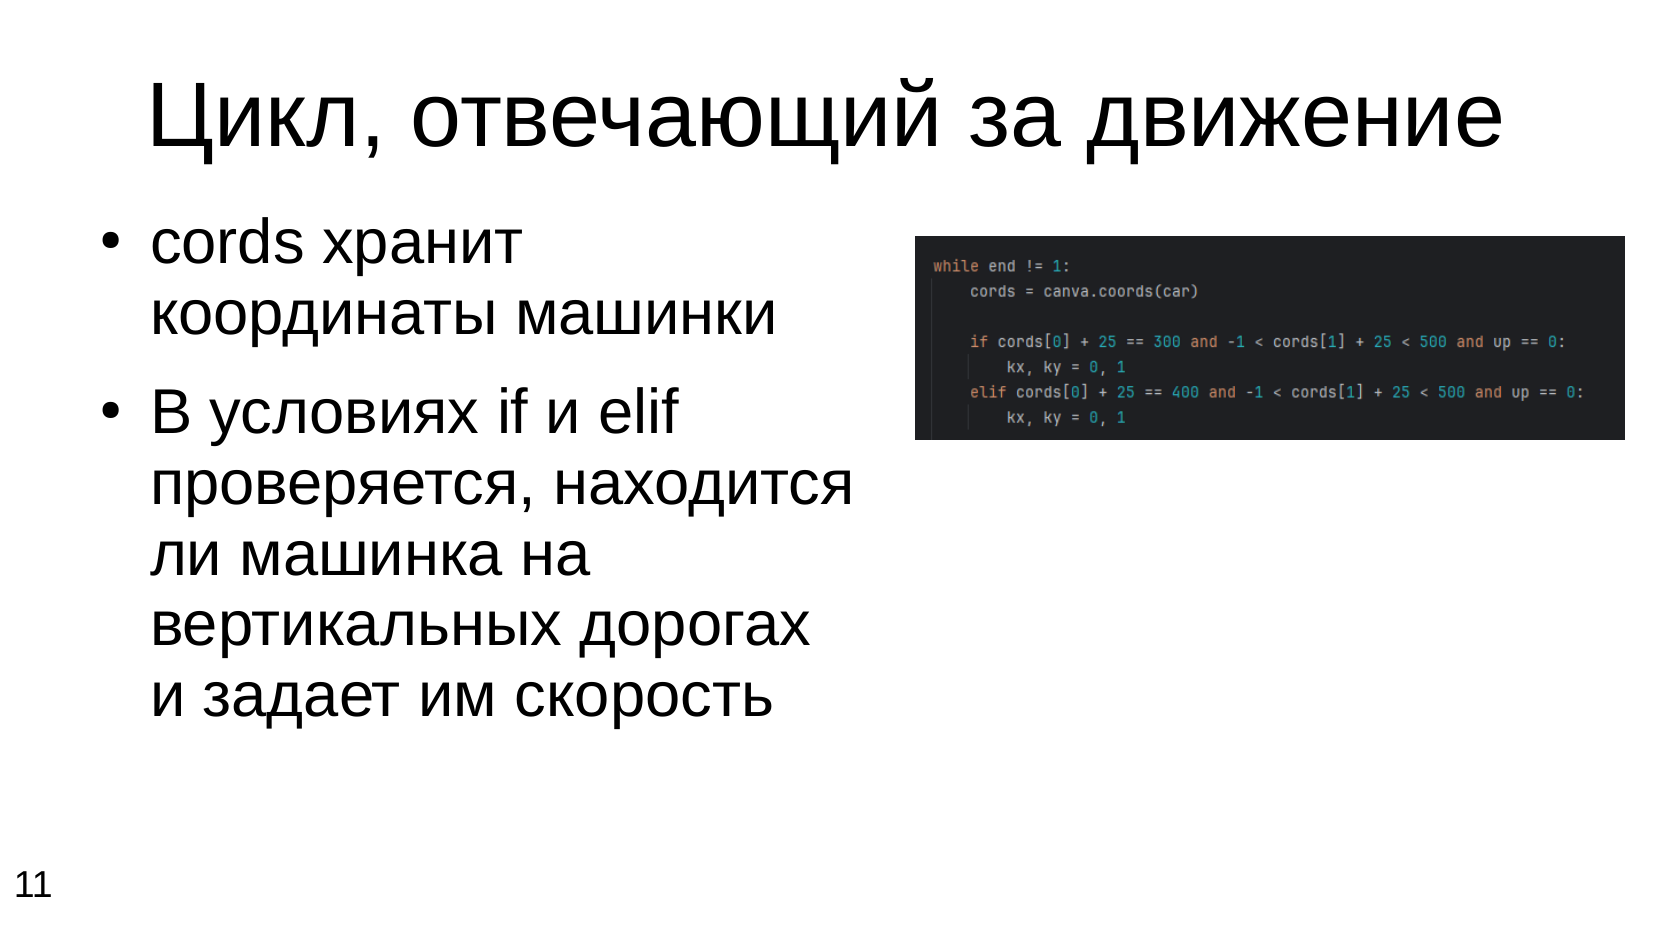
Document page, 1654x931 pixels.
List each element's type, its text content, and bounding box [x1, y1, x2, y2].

picture [915, 236, 1625, 440]
title Цикл, отвечающий за движение [82, 37, 1571, 193]
list cords хранит координаты машинки В условиях if и elif проверяется, находится ли машинка на вертикальных дорогах и задает им скорость [82, 206, 857, 758]
text_box <номер> [0, 856, 562, 927]
